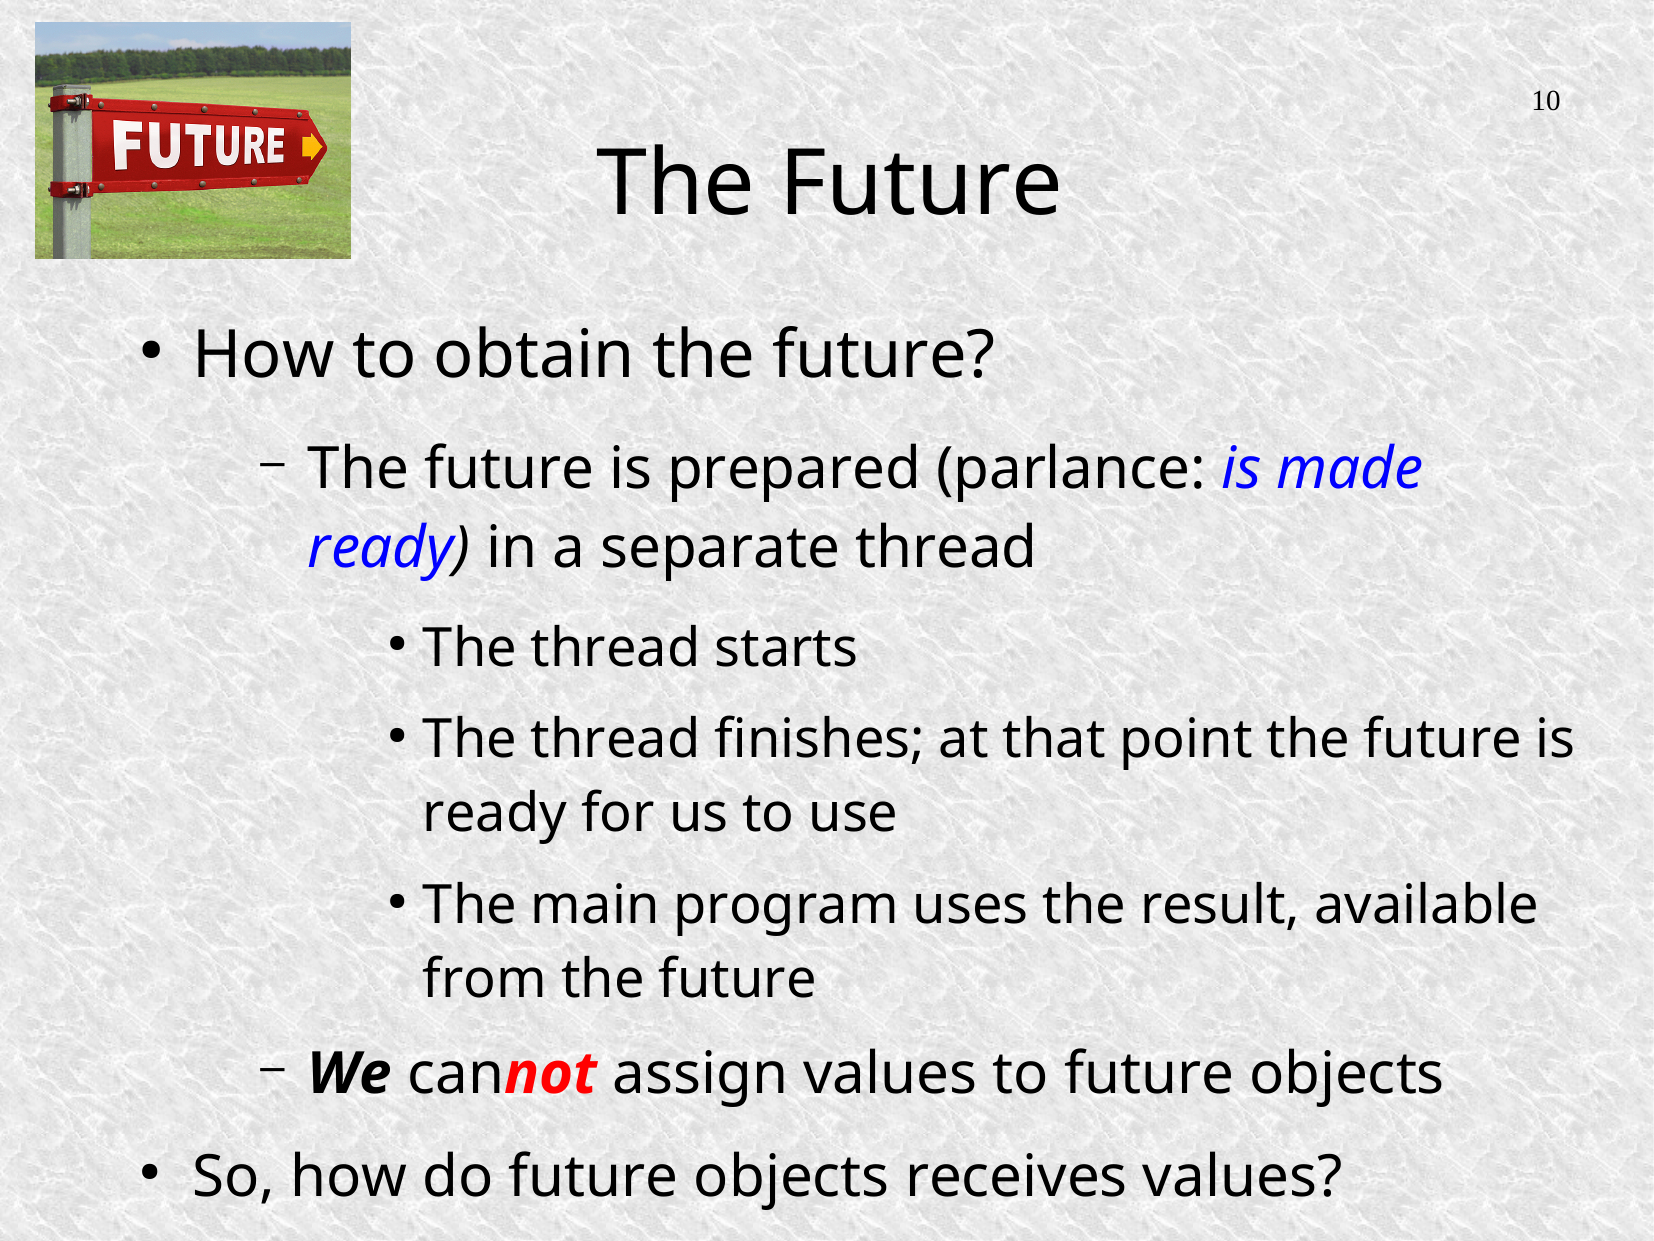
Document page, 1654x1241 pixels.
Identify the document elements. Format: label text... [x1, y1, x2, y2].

title The Future [123, 73, 1536, 284]
picture [0, 0, 1654, 1241]
list How to obtain the future? The future is prepared (parlance: is made ready) in a separate thread The thread starts The thread finishes; at that point the future is ready for us to use The main program uses the result, available from the future We cannot assign values to future objects So, how do future objects receives values? [121, 305, 1587, 1221]
